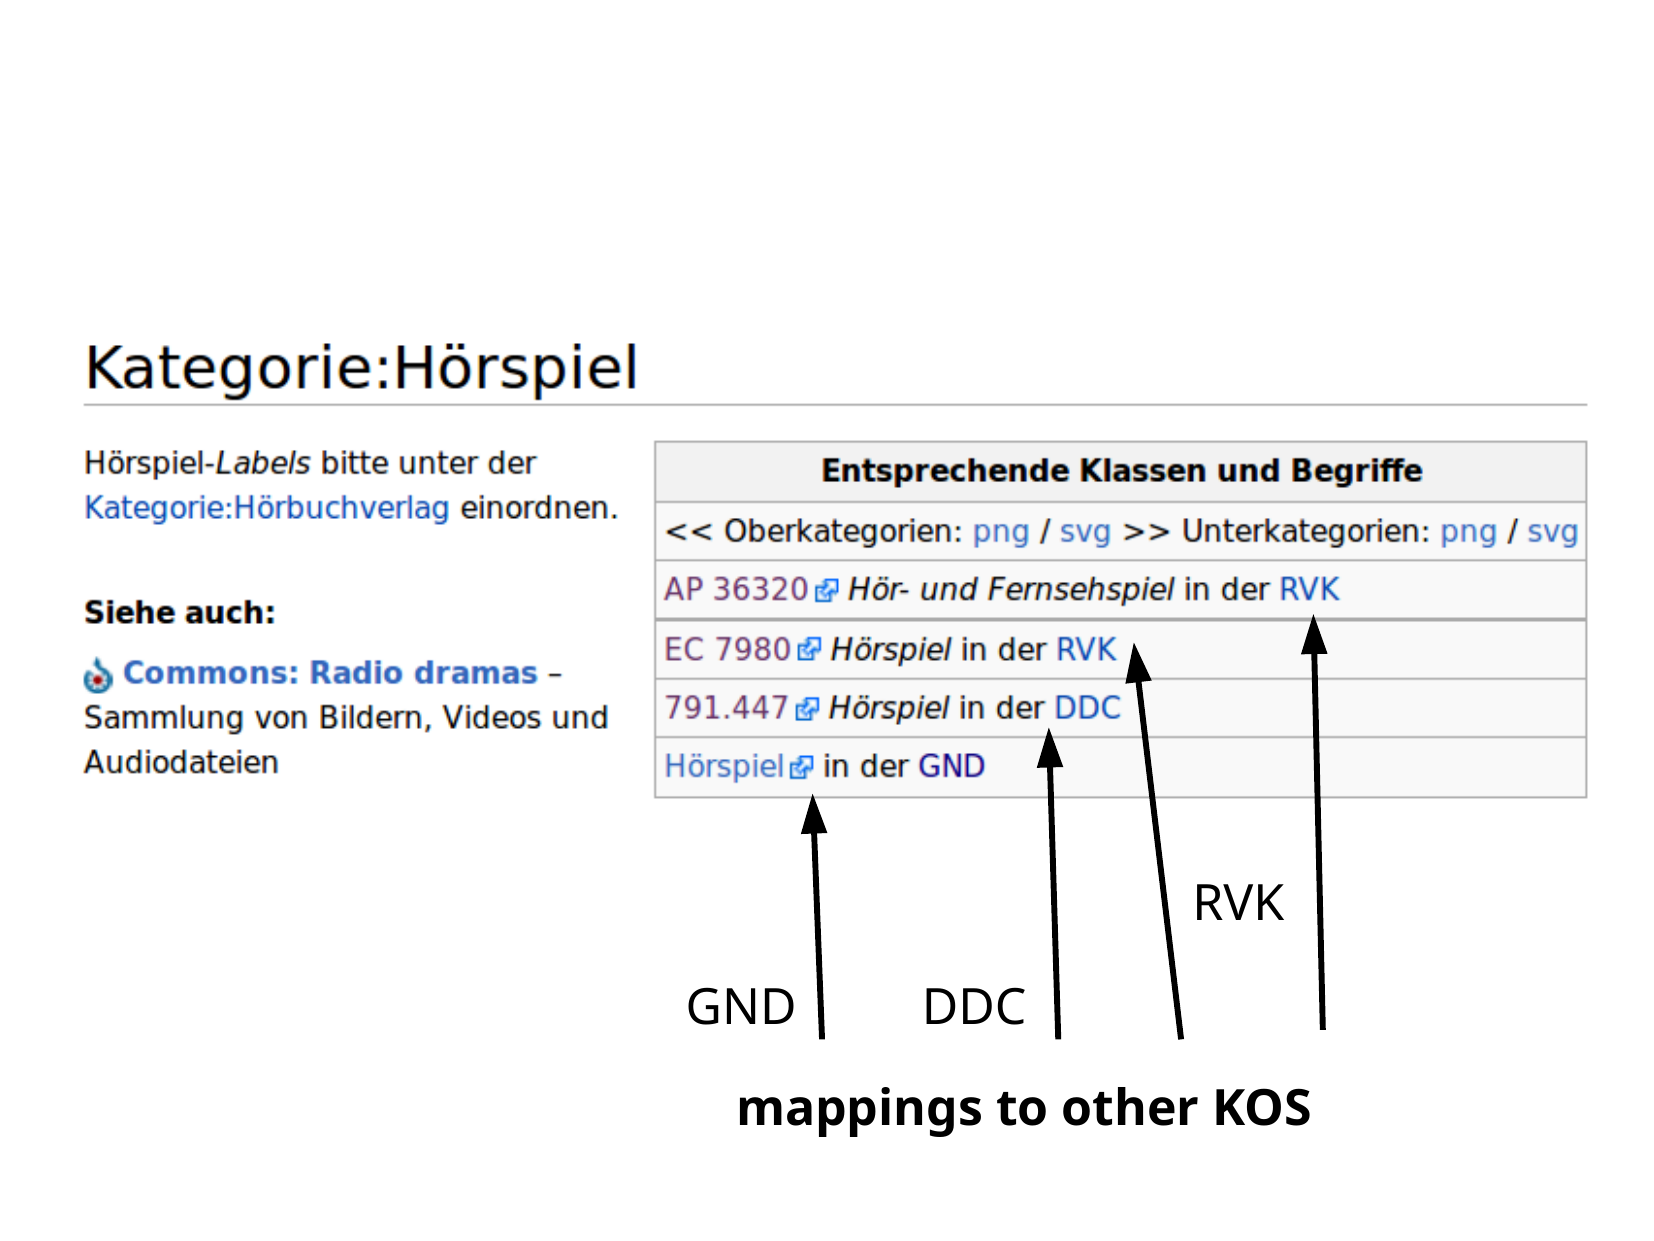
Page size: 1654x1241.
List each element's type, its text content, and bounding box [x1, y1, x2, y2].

text_box GND [670, 963, 816, 1040]
text_box RVK [1177, 859, 1311, 936]
text_box DDC [907, 963, 1049, 1040]
picture [61, 311, 1613, 826]
text_box mappings to other KOS [721, 1064, 1400, 1140]
